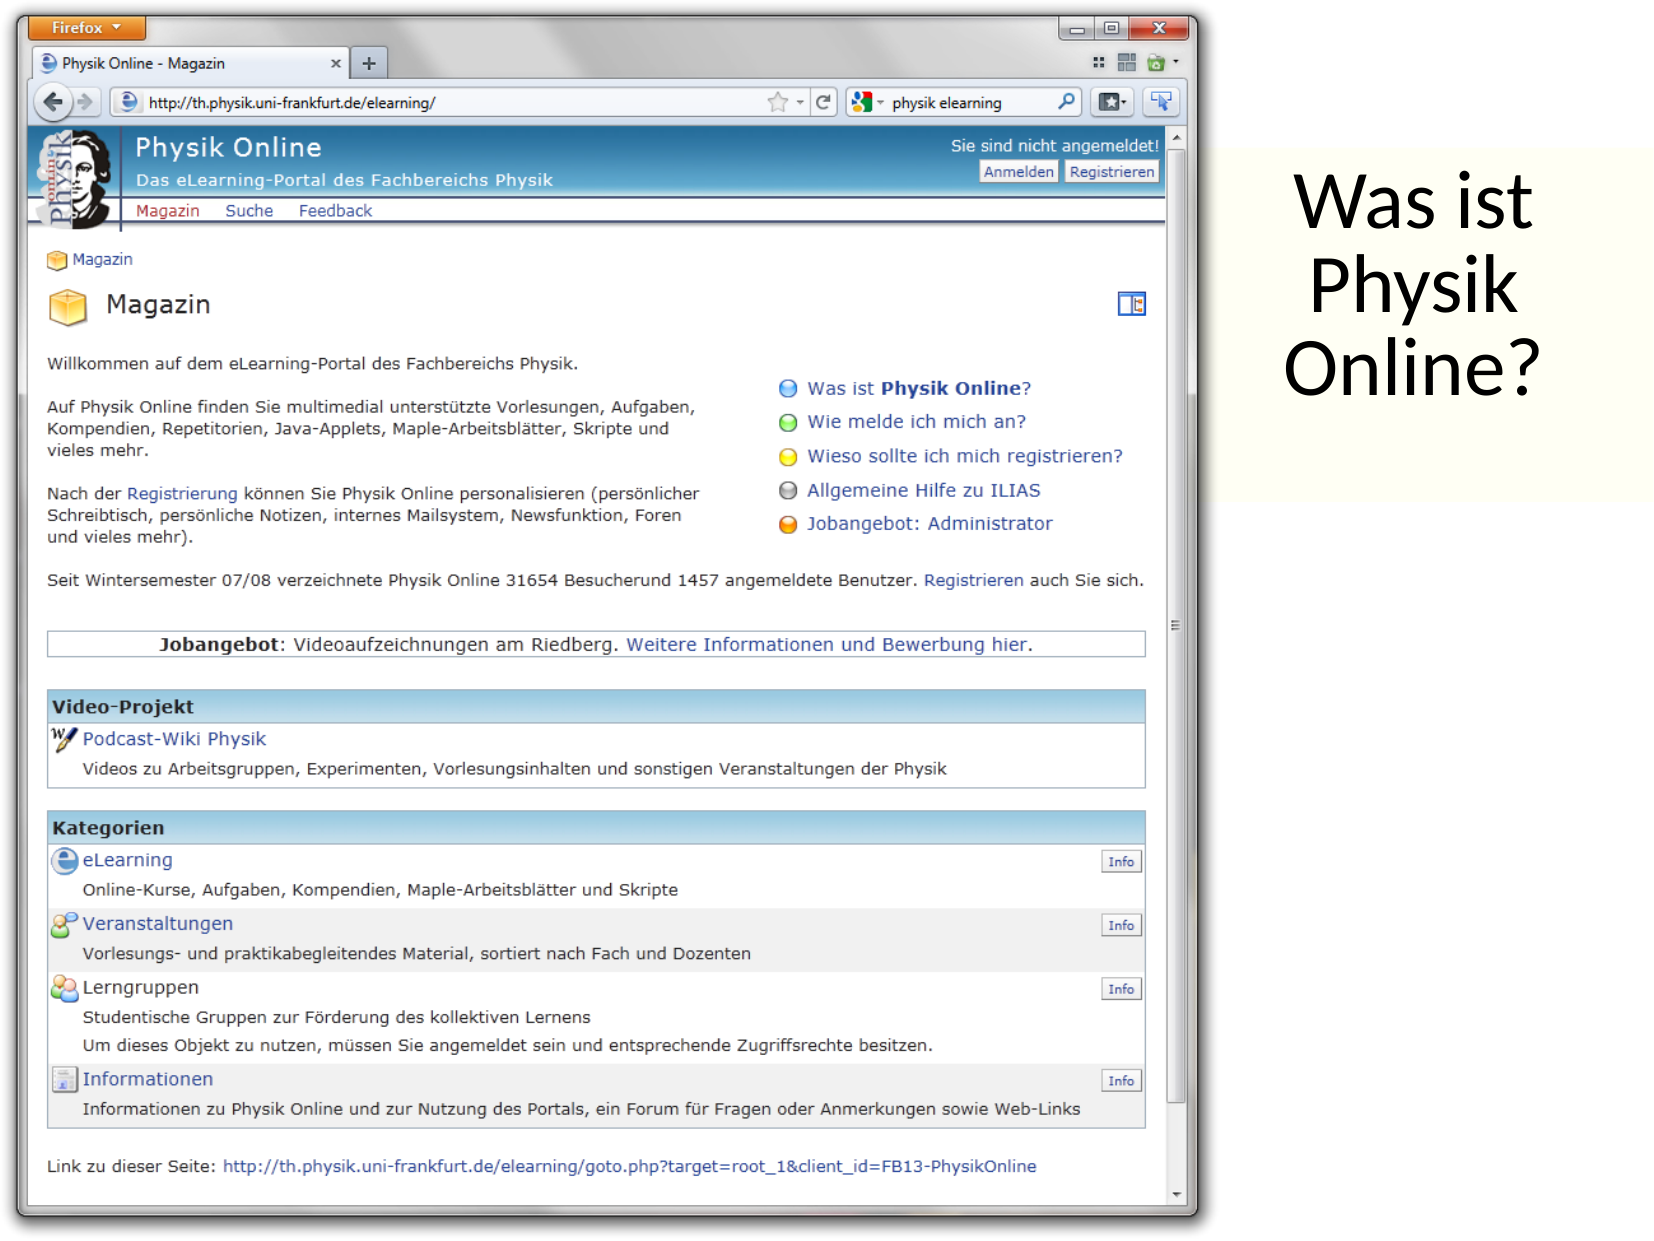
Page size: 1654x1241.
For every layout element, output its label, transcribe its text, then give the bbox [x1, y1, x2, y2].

text_box [1220, 147, 1654, 502]
text_box Was ist Physik Online? [1268, 158, 1580, 465]
picture [0, 0, 1220, 1241]
